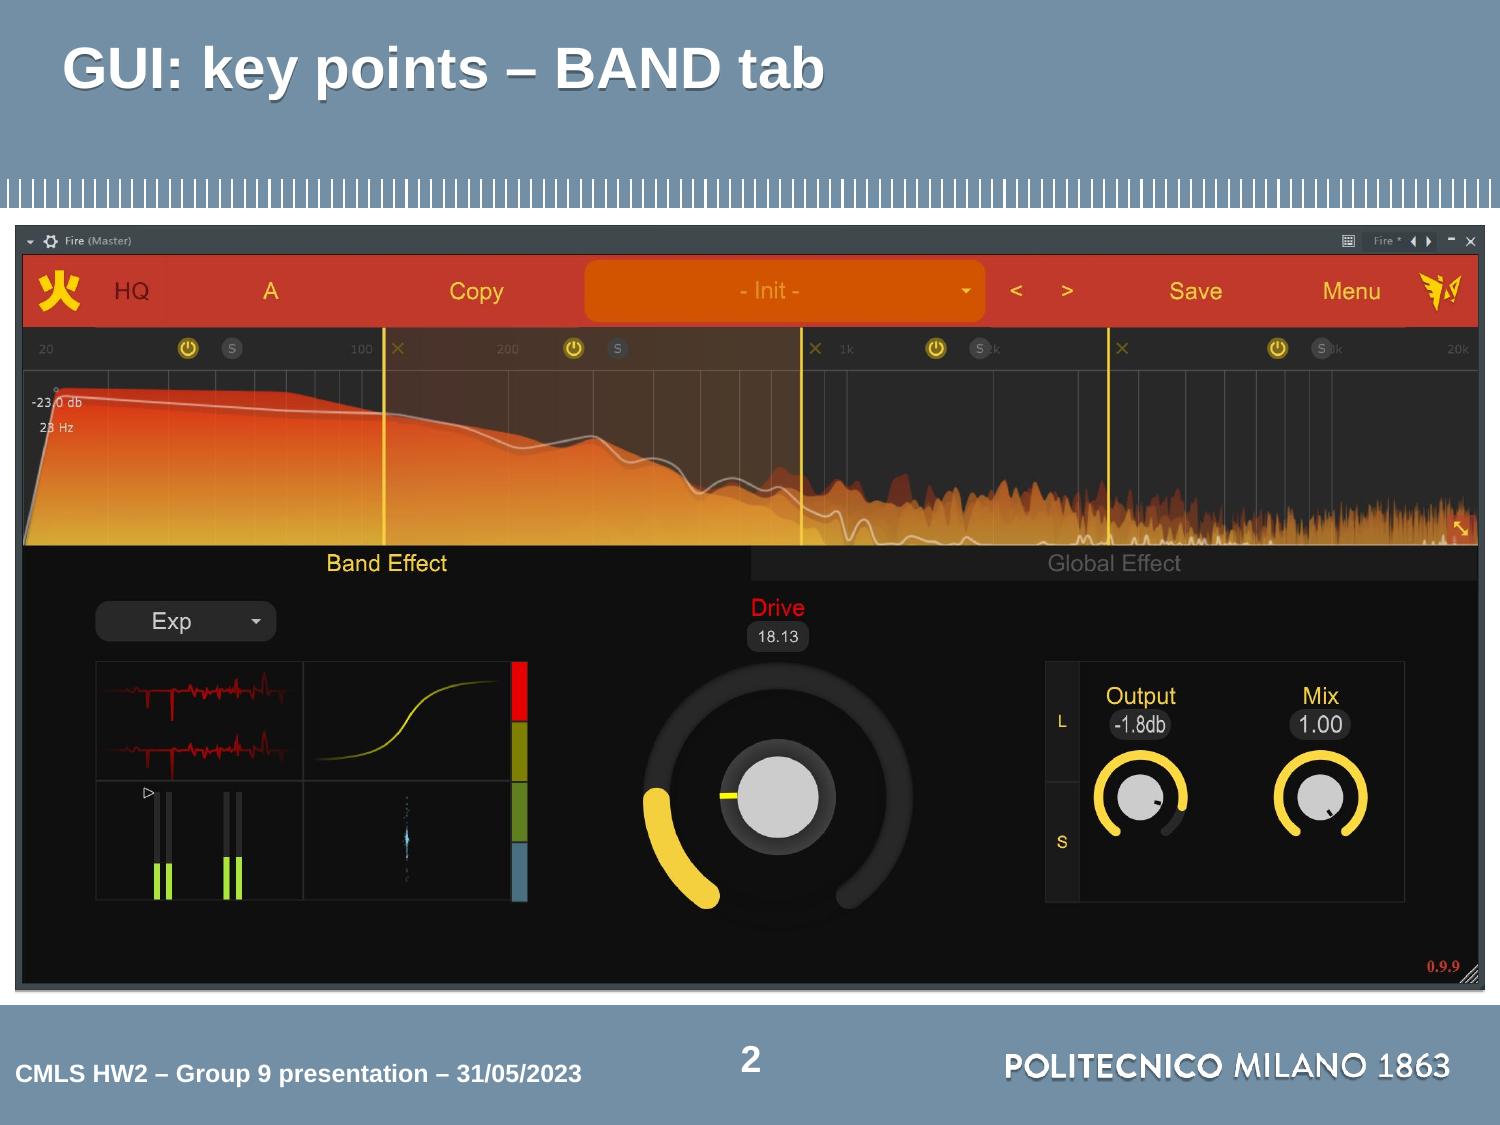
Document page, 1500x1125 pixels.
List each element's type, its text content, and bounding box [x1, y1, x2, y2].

picture [15, 225, 1485, 991]
title GUI: key points – BAND tab [47, 22, 1455, 161]
text_box [576, 1027, 927, 1088]
text_box CMLS HW2 – Group 9 presentation – 31/05/2023 [0, 1049, 610, 1125]
